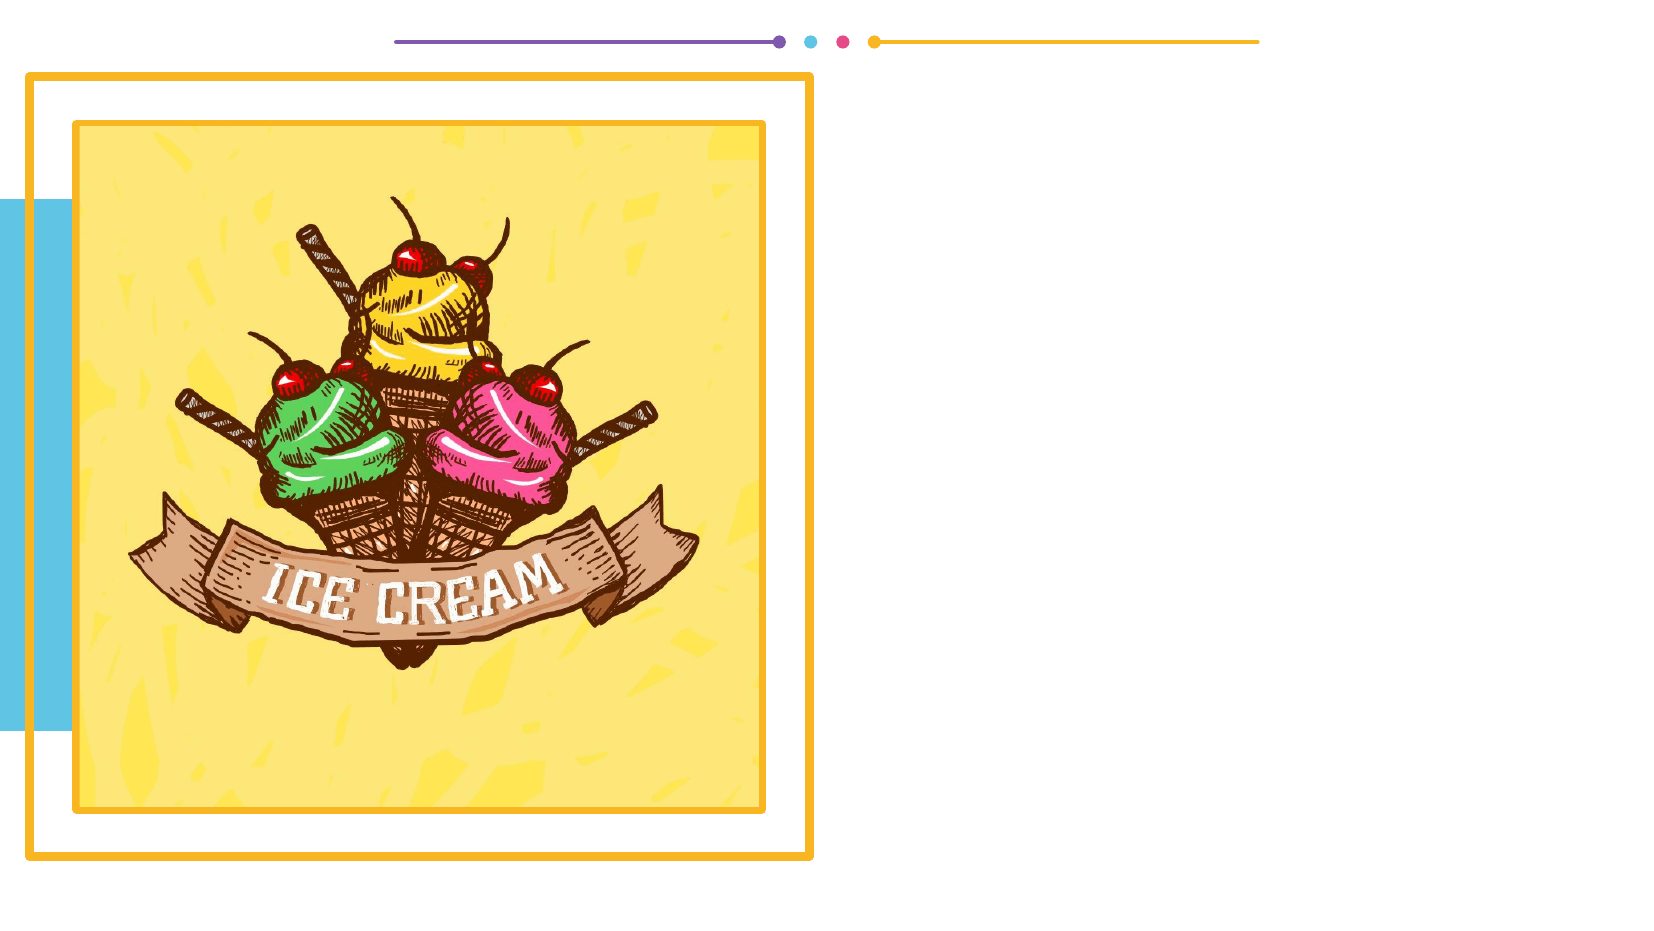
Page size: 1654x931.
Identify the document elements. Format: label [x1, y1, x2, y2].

text_box [80, 127, 759, 806]
